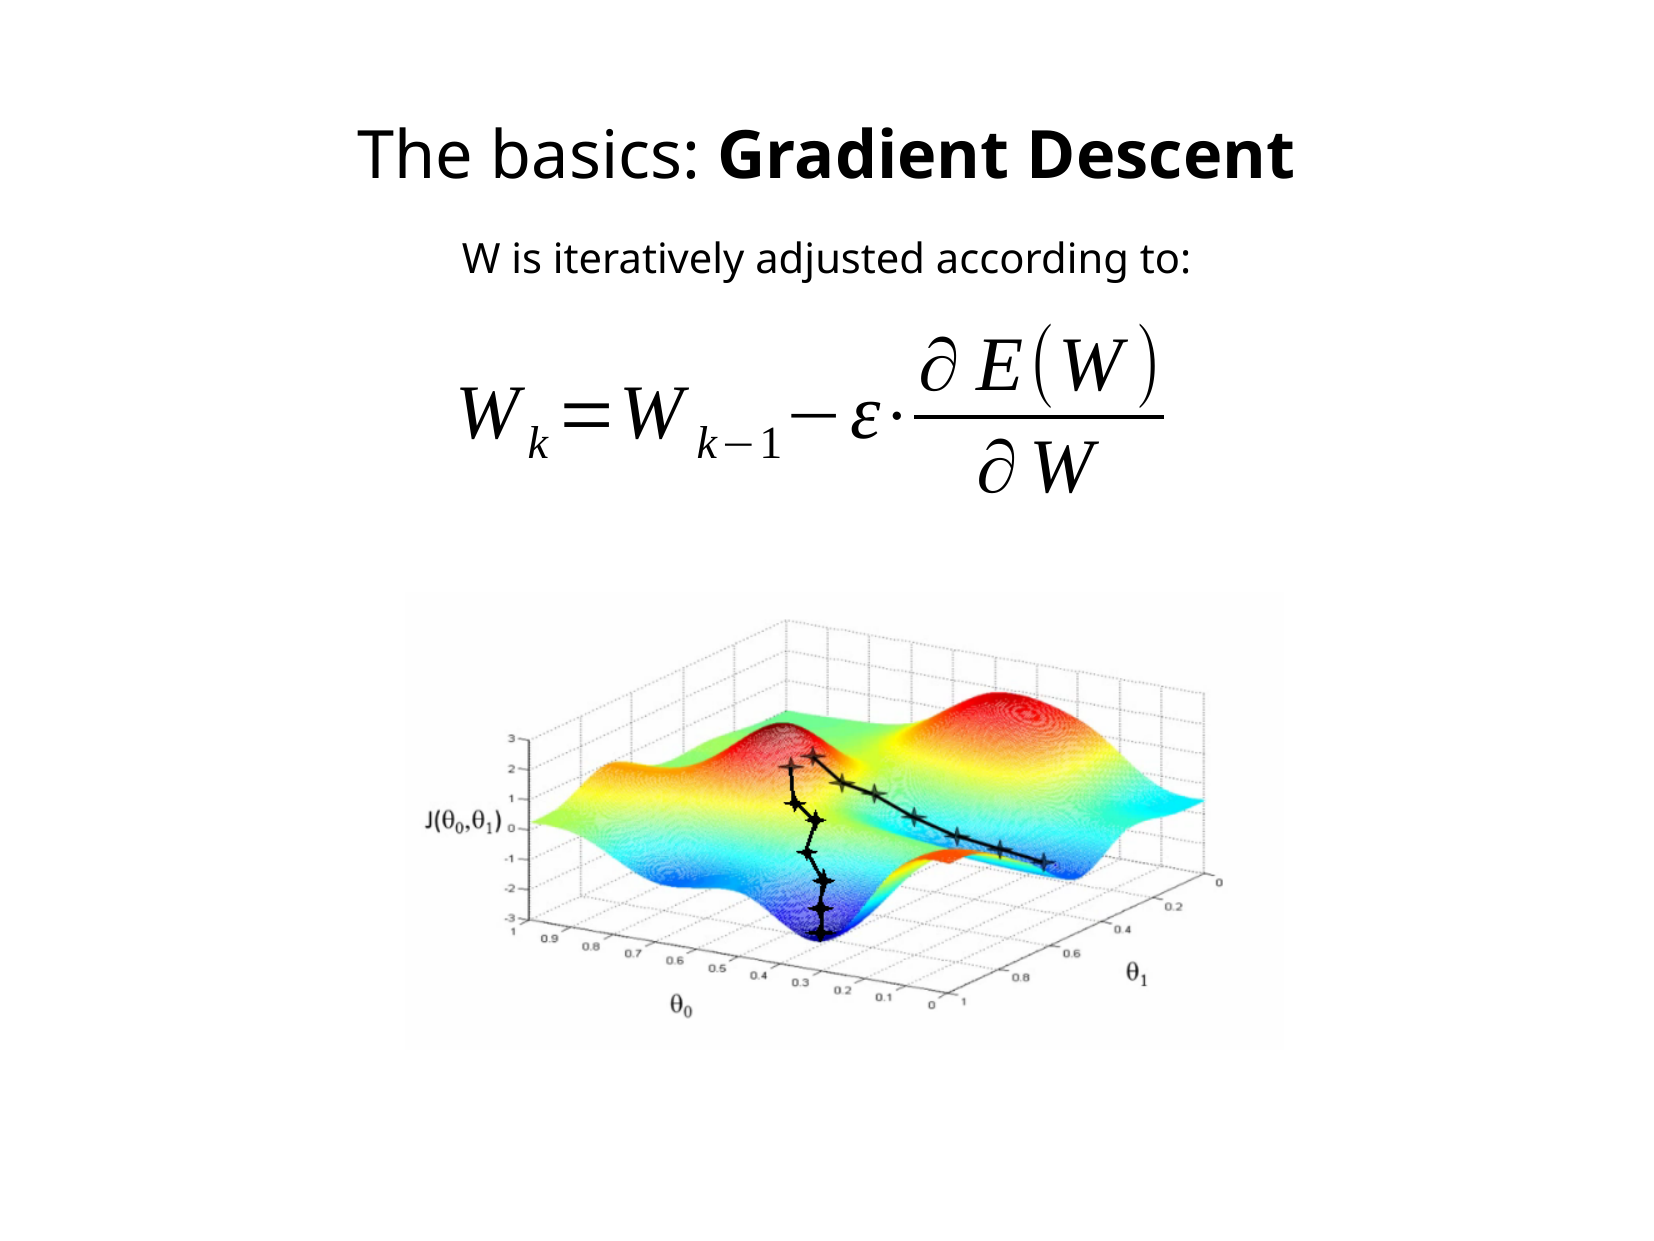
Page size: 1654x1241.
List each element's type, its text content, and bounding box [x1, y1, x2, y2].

title The basics: Gradient Descent [82, 49, 1571, 196]
subtitle W is iteratively adjusted according to: [82, 196, 1571, 842]
picture [405, 592, 1284, 1051]
